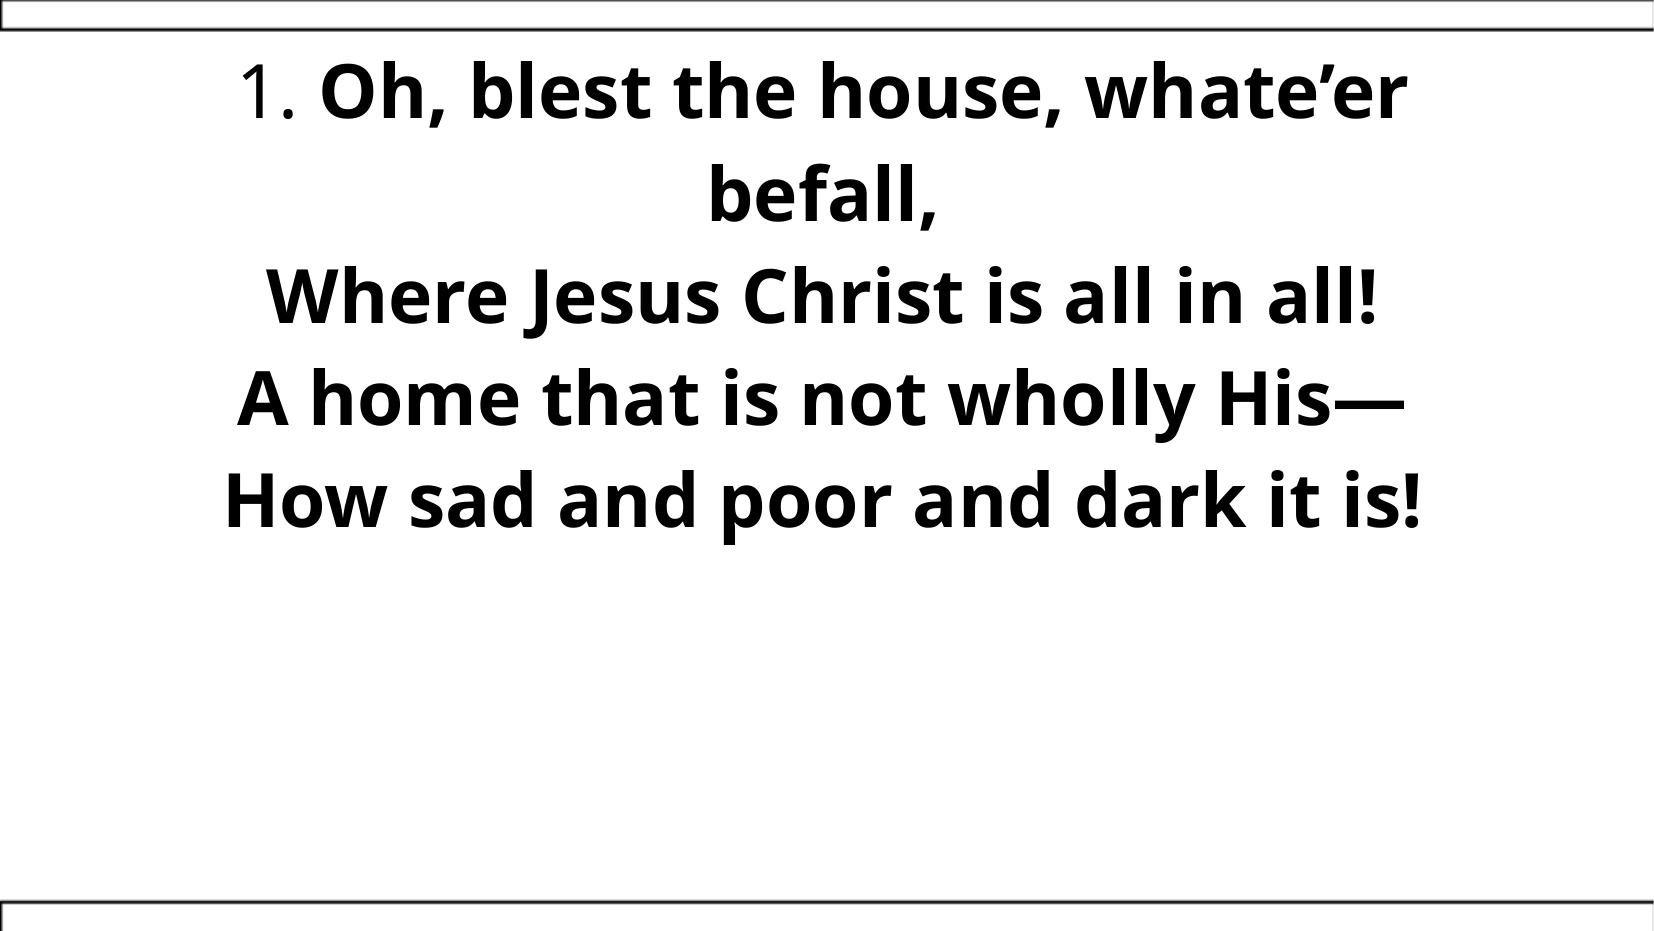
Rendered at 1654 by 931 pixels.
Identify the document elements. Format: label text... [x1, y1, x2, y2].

picture [0, 0, 1654, 931]
text_box 1. Oh, blest the house, whate’er befall, Where Jesus Christ is all in all! A home that is not wholly His— How sad and poor and dark it is! [95, 31, 1551, 512]
